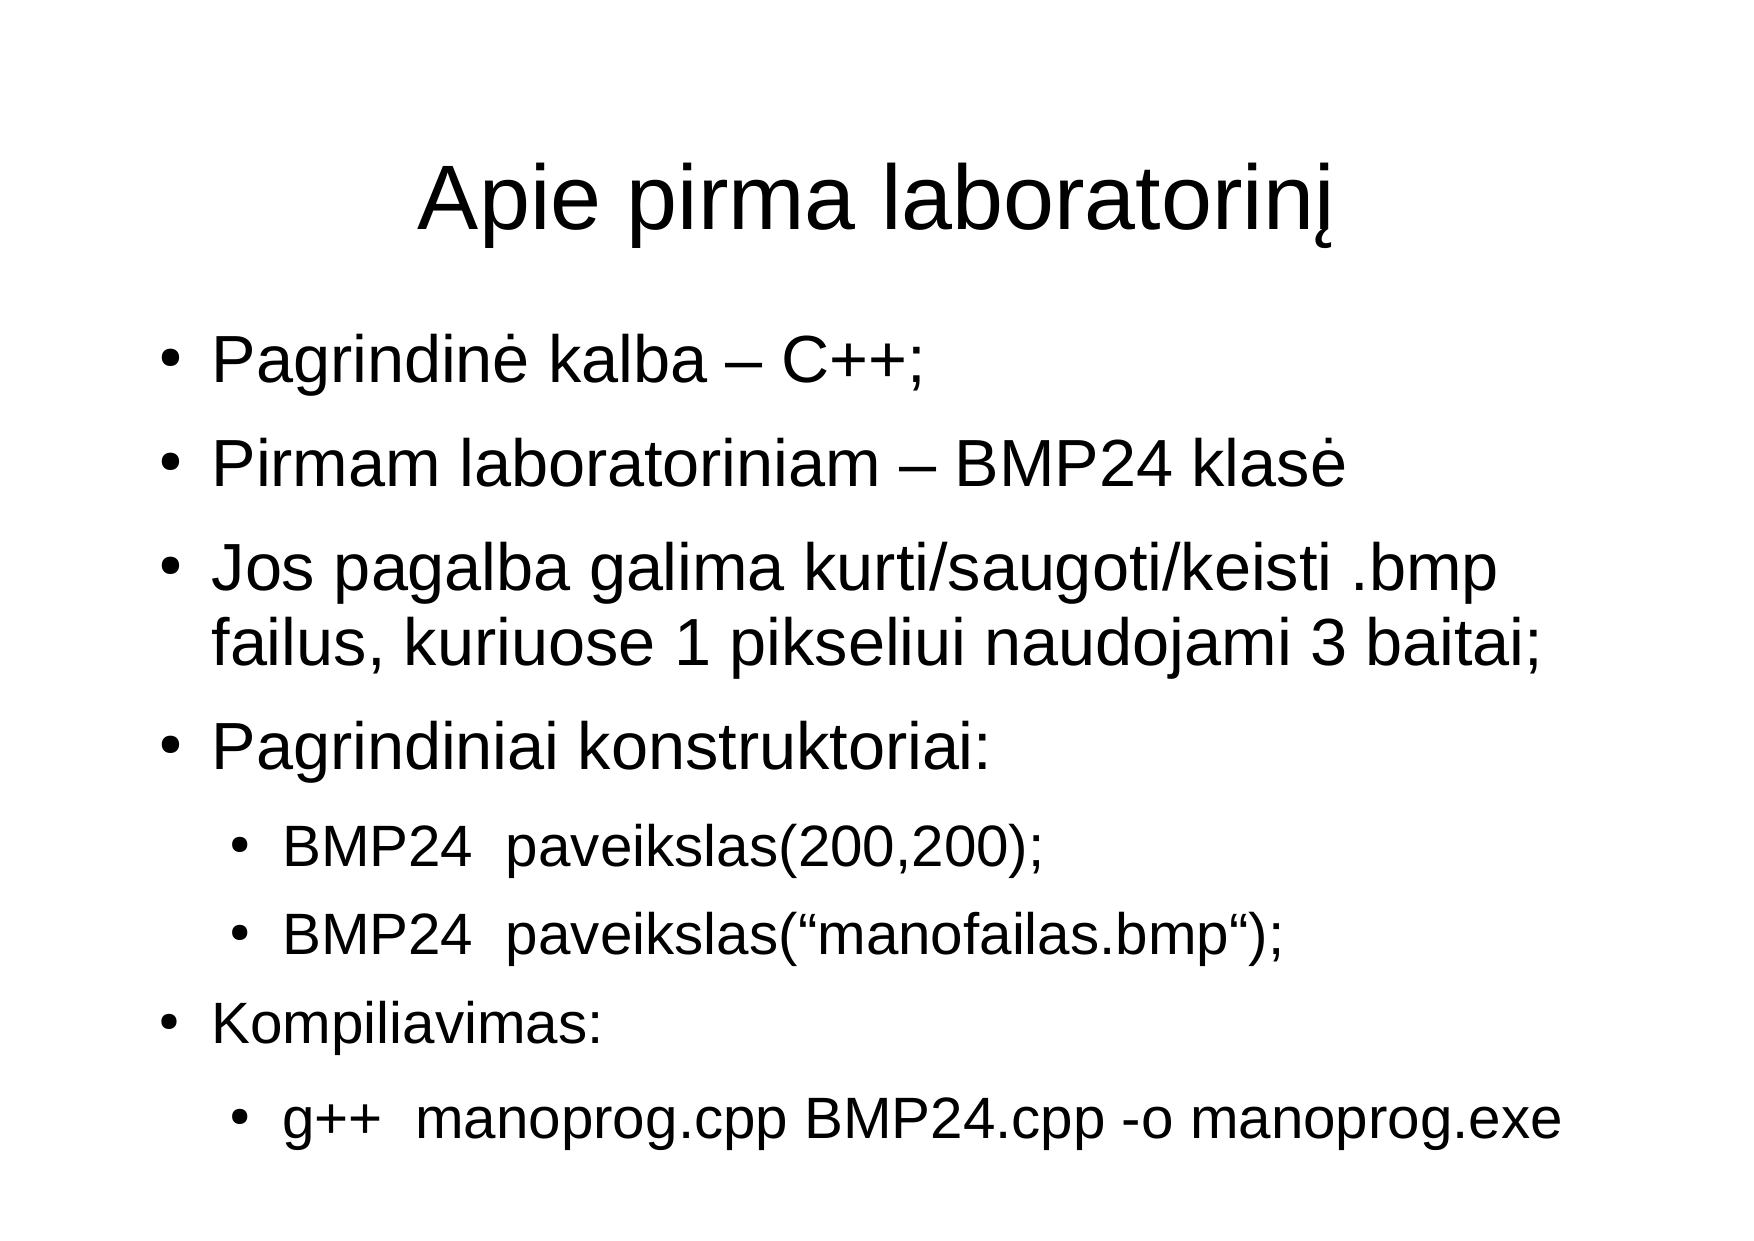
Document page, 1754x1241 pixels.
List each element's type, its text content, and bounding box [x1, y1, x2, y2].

list Pagrindinė kalba – C++; Pirmam laboratoriniam – BMP24 klasė Jos pagalba galima kurti/saugoti/keisti .bmp failus, kuriuose 1 pikseliui naudojami 3 baitai; Pagrindiniai konstruktoriai: BMP24 paveikslas(200,200); BMP24 paveikslas(“manofailas.bmp“); Kompiliavimas: g++ manoprog.cpp BMP24.cpp -o manoprog.exe [140, 321, 1614, 1151]
title Apie pirma laboratorinį [140, 111, 1614, 284]
